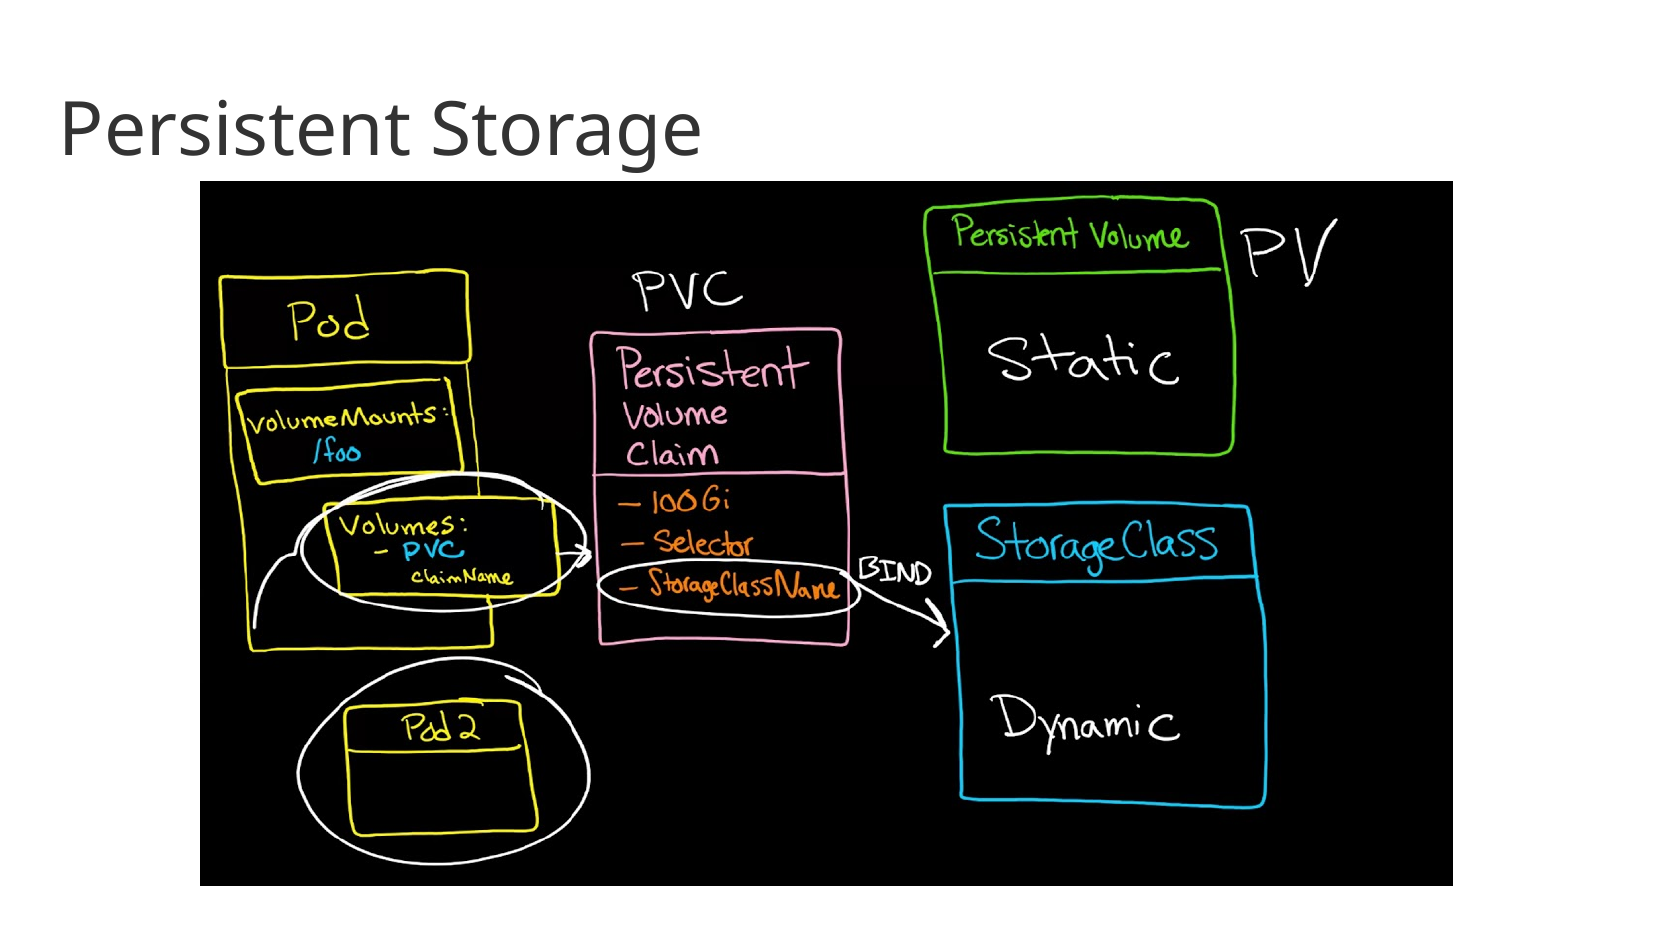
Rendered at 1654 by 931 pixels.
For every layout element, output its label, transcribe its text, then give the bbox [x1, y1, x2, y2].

title Persistent Storage [59, 59, 1595, 178]
picture [200, 181, 1453, 886]
